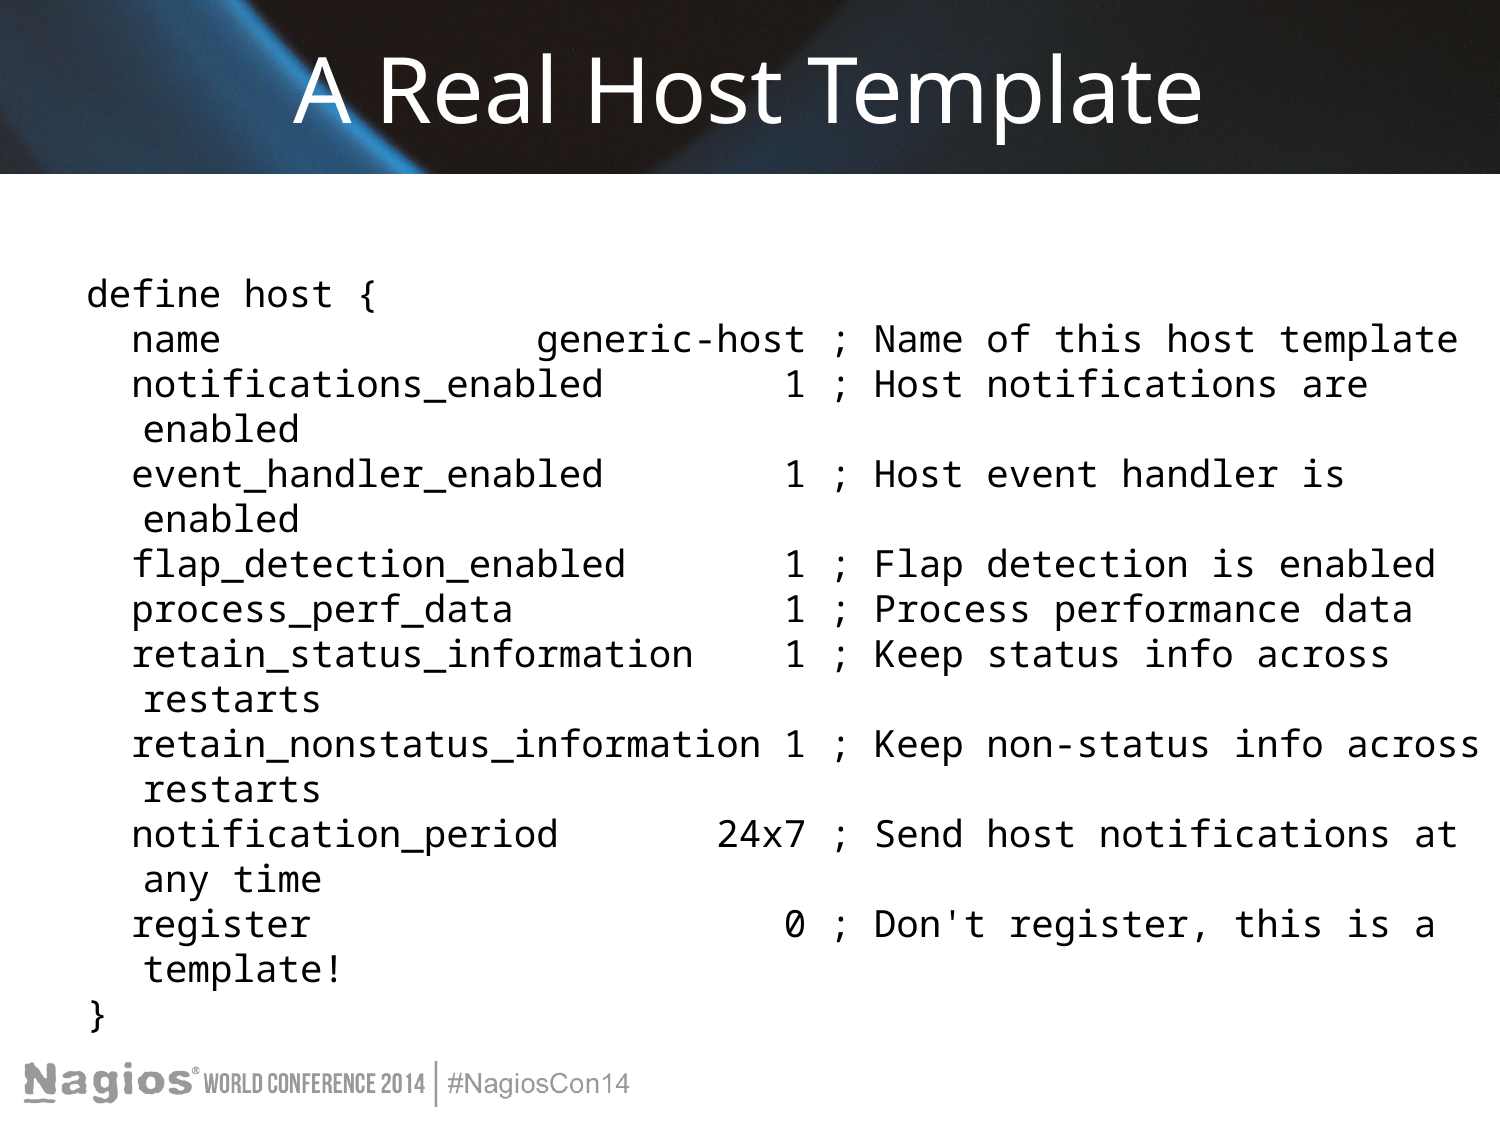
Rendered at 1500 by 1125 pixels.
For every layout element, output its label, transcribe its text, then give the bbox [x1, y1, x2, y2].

list define host { name generic-host ; Name of this host template notifications_enabled 1 ; Host notifications are enabled event_handler_enabled 1 ; Host event handler is enabled flap_detection_enabled 1 ; Flap detection is enabled process_perf_data 1 ; Process performance data retain_status_information 1 ; Keep status info across restarts retain_nonstatus_information 1 ; Keep non-status info across restarts notification_period 24x7 ; Send host notifications at any time register 0 ; Don't register, this is a template! } [15, 262, 1500, 773]
title A Real Host Template [75, 0, 1426, 174]
